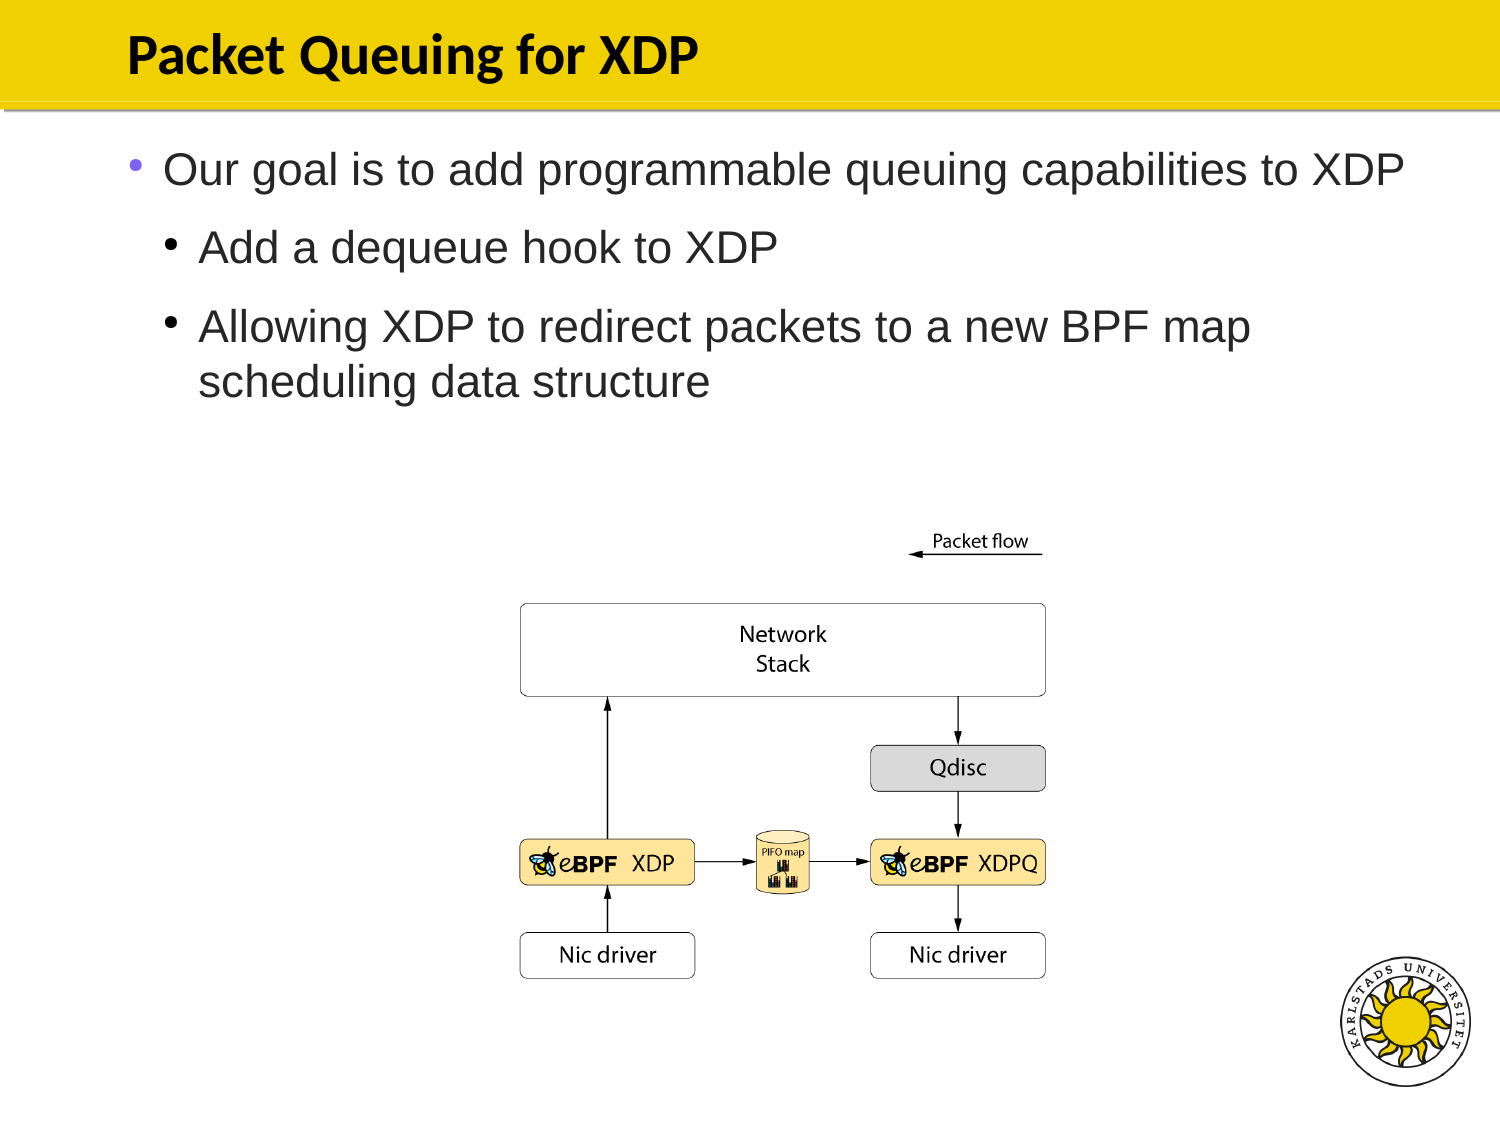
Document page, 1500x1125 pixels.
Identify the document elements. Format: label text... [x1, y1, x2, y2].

title Packet Queuing for XDP [112, 0, 1388, 102]
picture [1340, 948, 1471, 1095]
picture [519, 920, 1046, 979]
list Our goal is to add programmable queuing capabilities to XDP Add a dequeue hook to XDP Allowing XDP to redirect packets to a new BPF map scheduling data structure [112, 66, 1441, 920]
